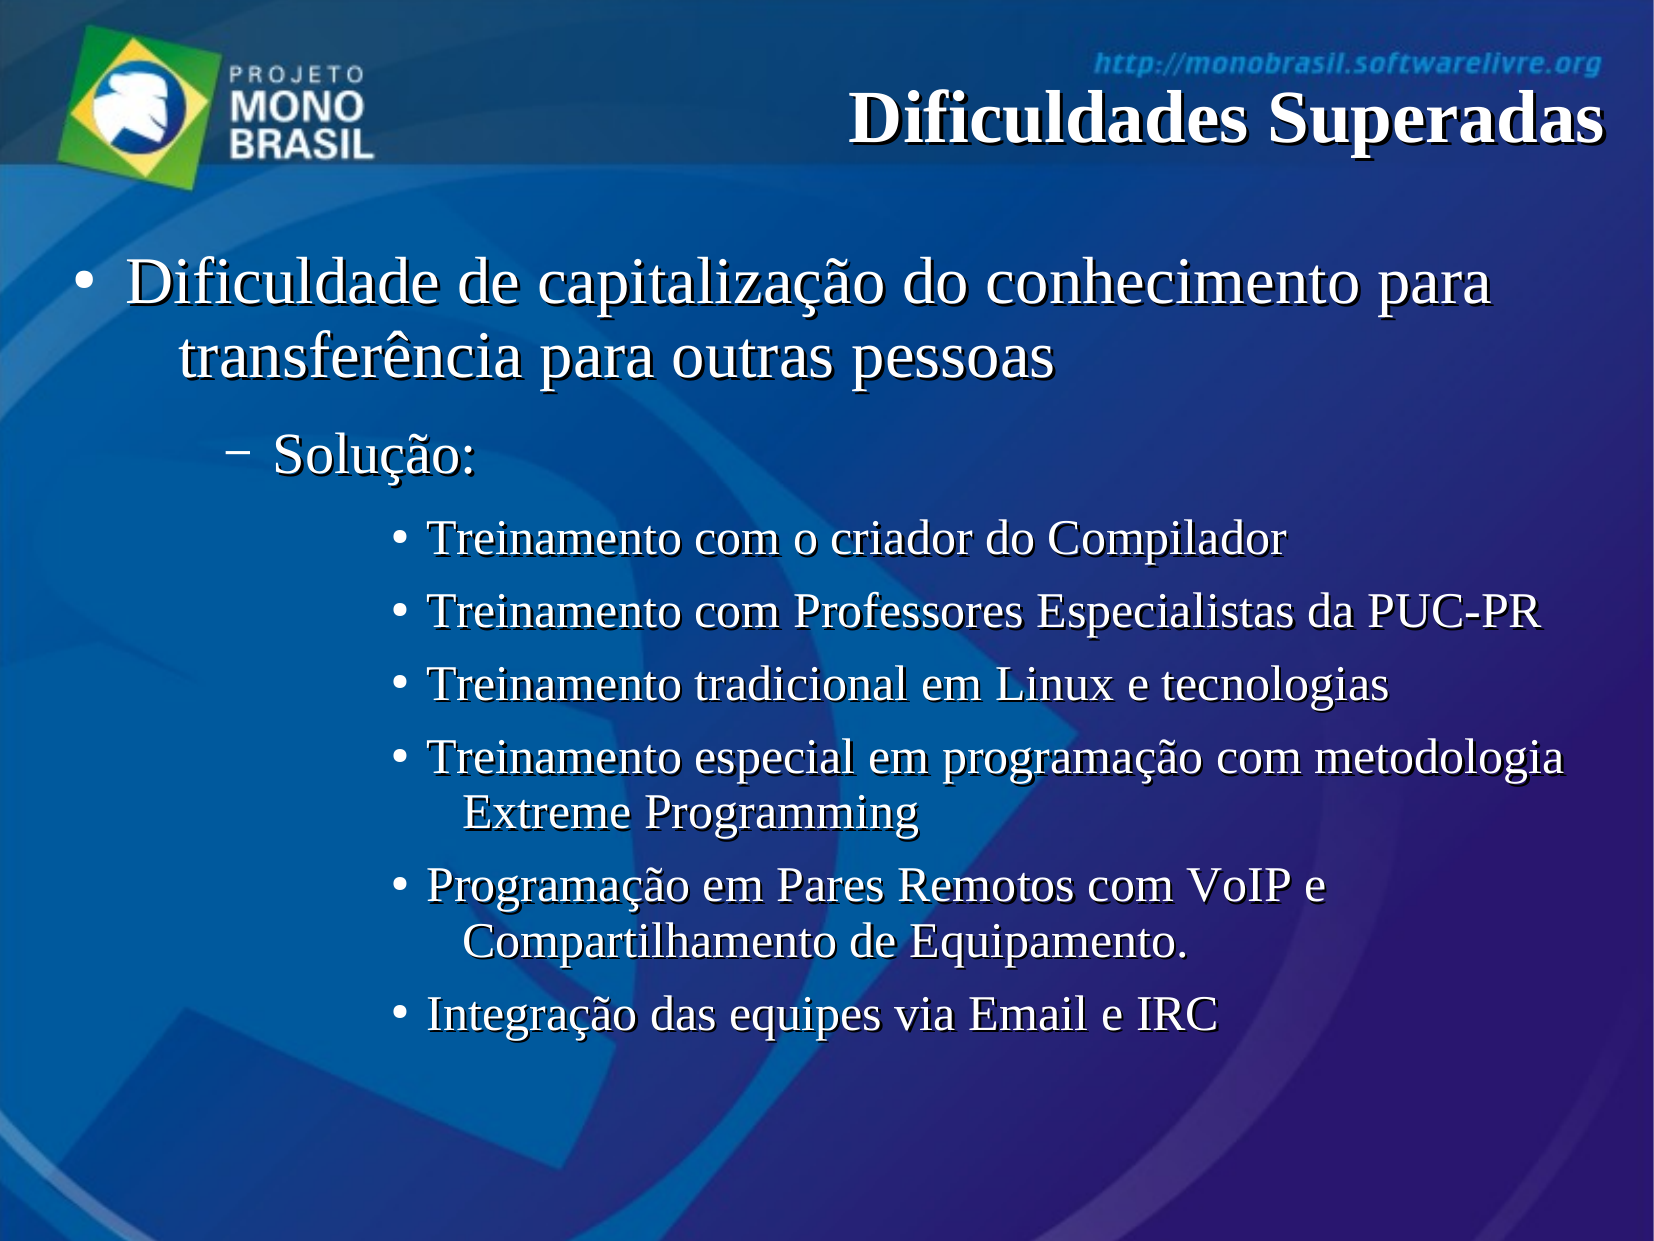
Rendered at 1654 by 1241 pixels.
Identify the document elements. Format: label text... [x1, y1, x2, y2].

list Dificuldade de capitalização do conhecimento para transferência para outras pessoas Solução: Treinamento com o criador do Compilador Treinamento com Professores Especialistas da PUC-PR Treinamento tradicional em Linux e tecnologias Treinamento especial em programação com metodologia Extreme Programming Programação em Pares Remotos com VoIP e Compartilhamento de Equipamento. Integração das equipes via Email e IRC [36, 244, 1591, 1103]
title Dificuldades Superadas [222, 43, 1606, 191]
picture [0, 0, 1654, 1241]
